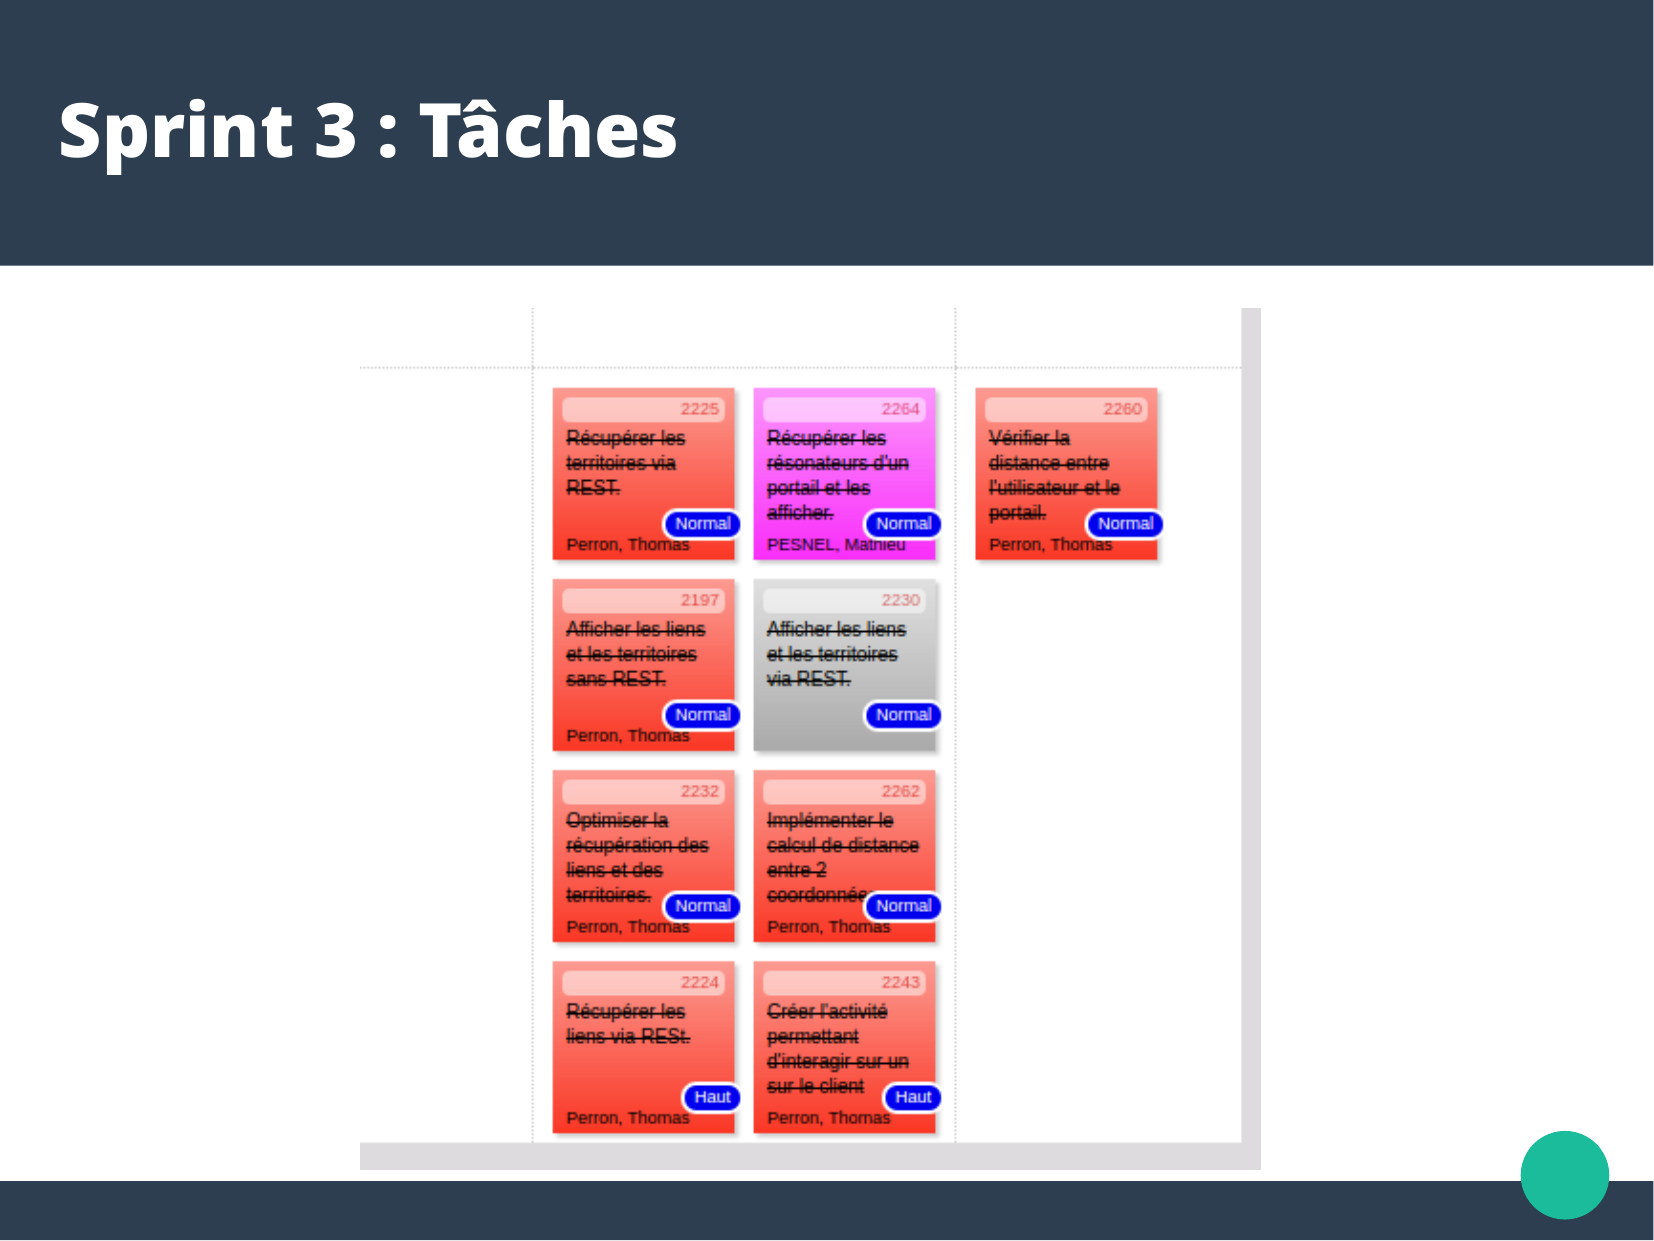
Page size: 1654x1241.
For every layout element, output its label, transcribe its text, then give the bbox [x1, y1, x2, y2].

picture [360, 308, 1261, 1171]
title Sprint 3 : Tâches [59, 49, 1595, 207]
